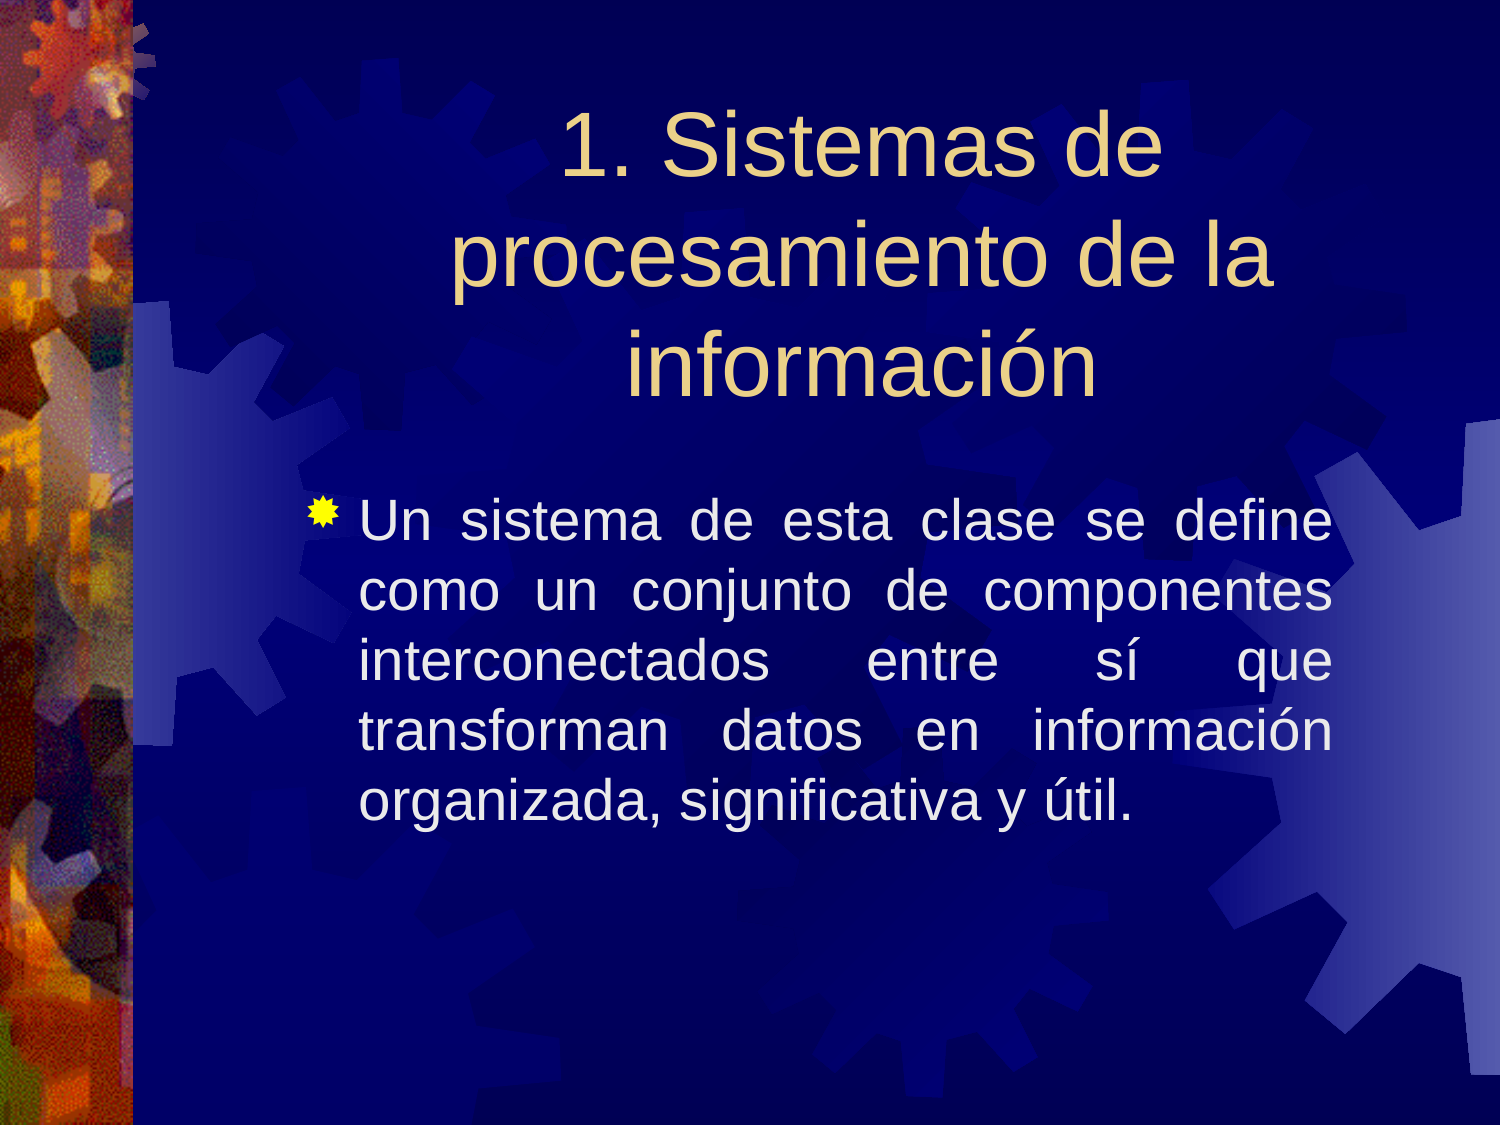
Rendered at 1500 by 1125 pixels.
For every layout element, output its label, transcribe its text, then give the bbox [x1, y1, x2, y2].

list Un sistema de esta clase se define como un conjunto de componentes interconectados entre sí que transforman datos en información organizada, significativa y útil. [287, 474, 1351, 842]
picture [0, 0, 133, 1125]
title 1. Sistemas de procesamiento de la información [362, 124, 1363, 375]
